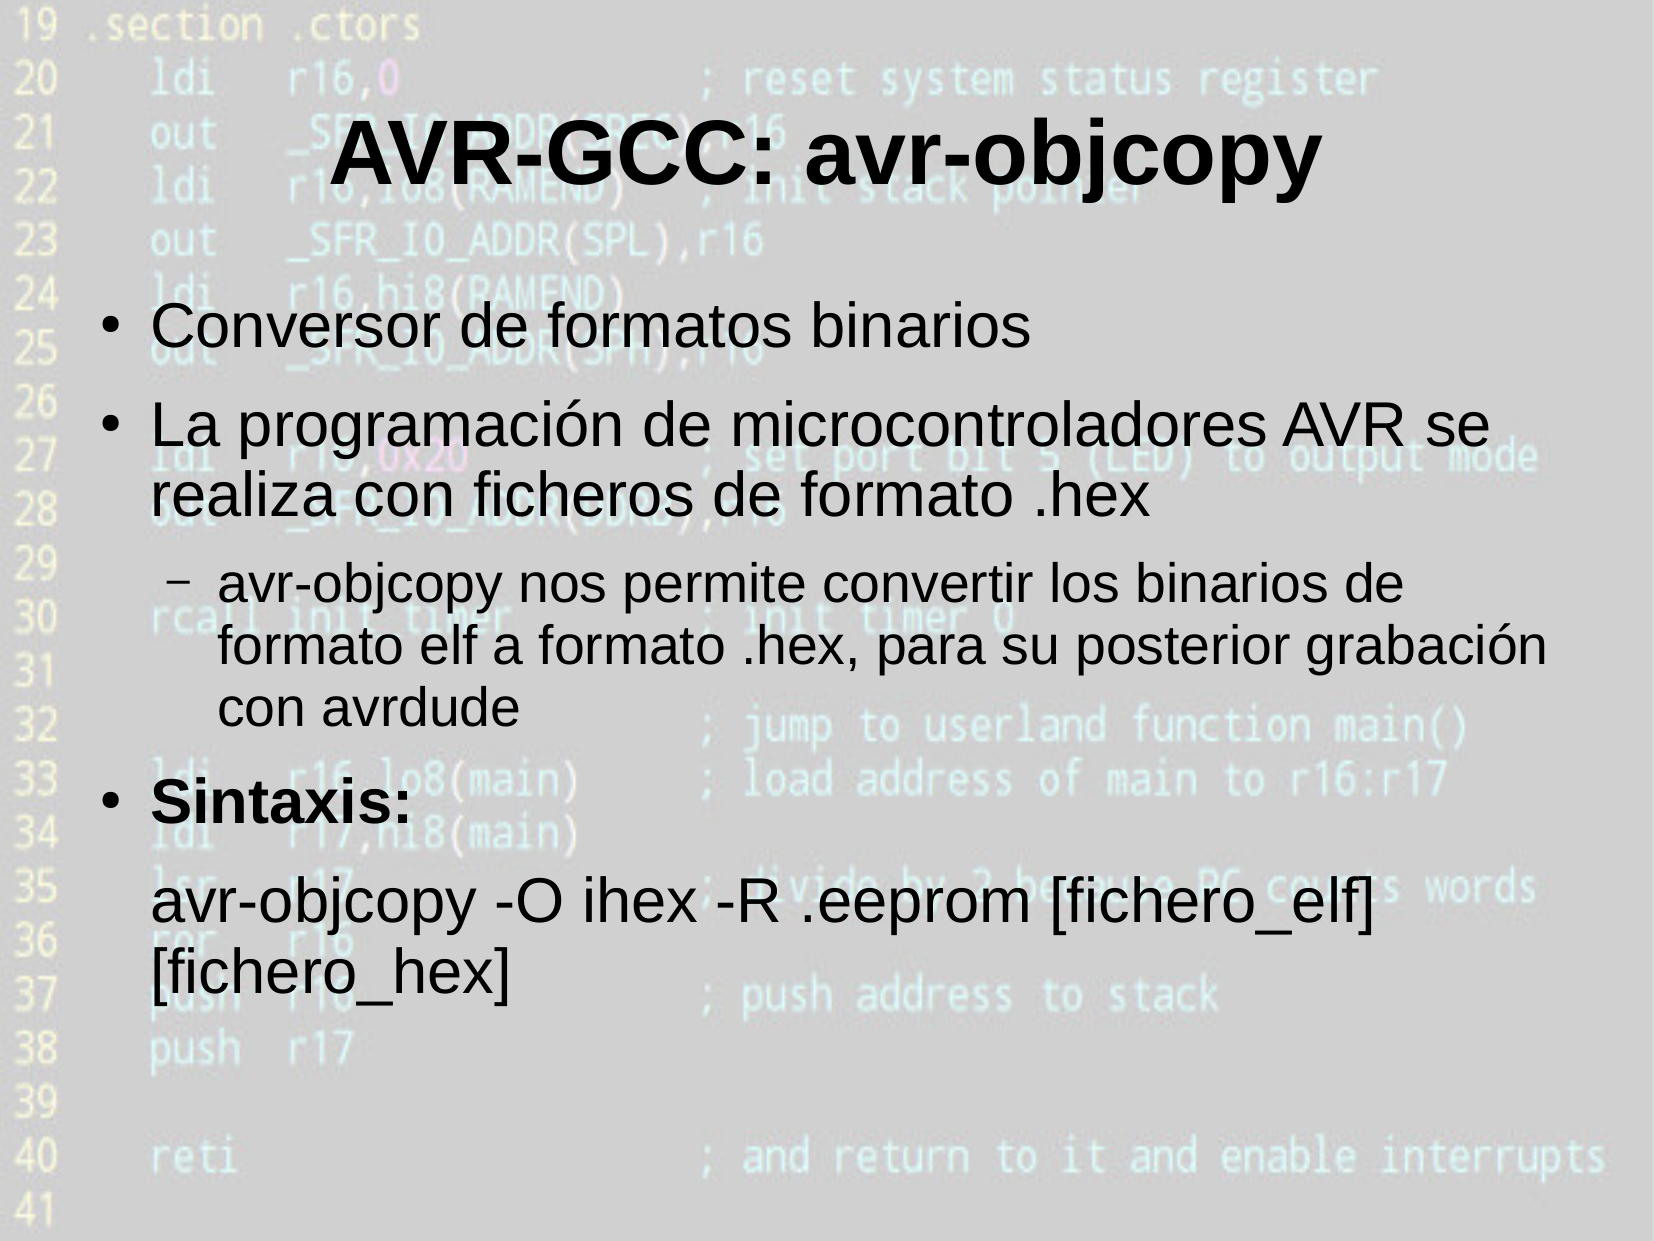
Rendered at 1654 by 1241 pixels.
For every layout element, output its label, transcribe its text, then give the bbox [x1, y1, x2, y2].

picture [0, 0, 1654, 1241]
list Conversor de formatos binarios La programación de microcontroladores AVR se realiza con ficheros de formato .hex avr-objcopy nos permite convertir los binarios de formato elf a formato .hex, para su posterior grabación con avrdude Sintaxis: avr-objcopy -O ihex -R .eeprom [fichero_elf] [fichero_hex] [82, 290, 1571, 1010]
title AVR-GCC: avr-objcopy [82, 49, 1571, 257]
